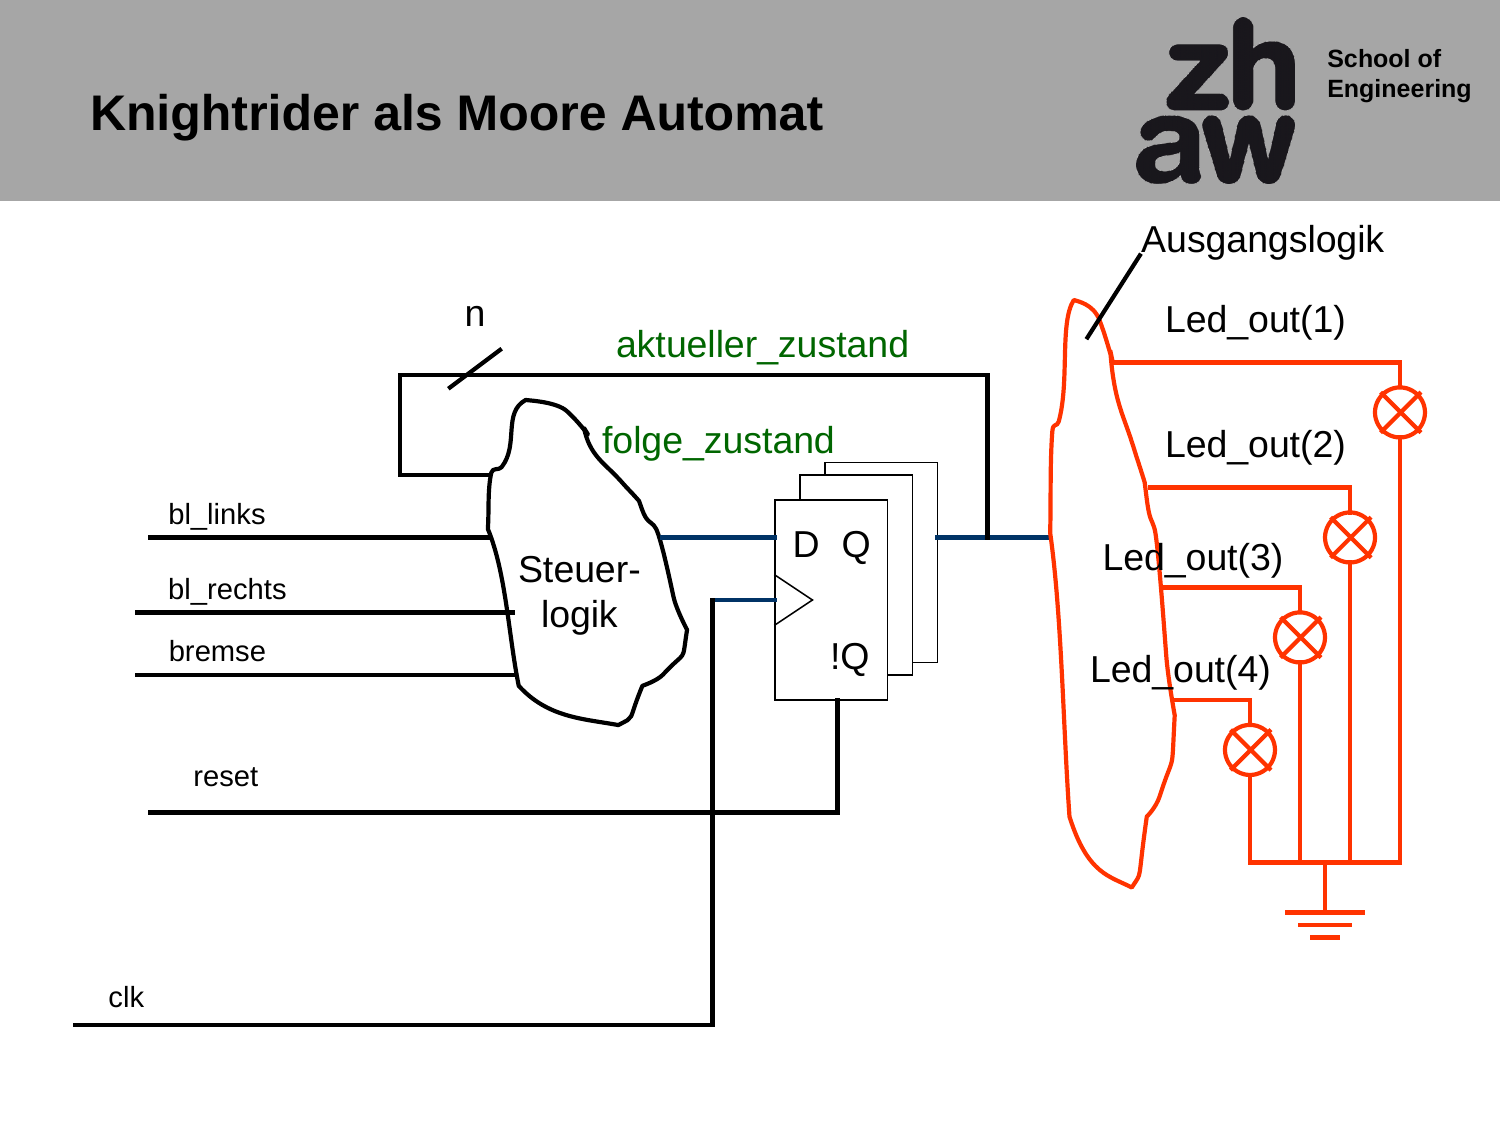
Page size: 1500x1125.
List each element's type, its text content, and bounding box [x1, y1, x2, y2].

text_box folge_zustand [587, 408, 850, 470]
text_box D [774, 512, 838, 573]
text_box bl_rechts [153, 562, 303, 610]
text_box [774, 576, 809, 624]
text_box Ausgangslogik [1126, 206, 1400, 268]
text_box bremse [153, 624, 282, 673]
text_box Led_out(3) [1087, 524, 1299, 586]
text_box Led_out(1) [1150, 287, 1361, 348]
text_box [487, 399, 660, 537]
text_box n [449, 280, 501, 342]
text_box !Q [799, 624, 901, 686]
title Knightrider als Moore Automat [74, 45, 1102, 176]
text_box [511, 643, 686, 726]
text_box Steuer- logik [462, 537, 697, 643]
text_box [774, 462, 938, 700]
text_box [1050, 299, 1175, 888]
text_box reset [178, 749, 274, 801]
text_box clk [93, 970, 160, 1022]
text_box Led_out(2) [1150, 412, 1361, 473]
picture [1136, 17, 1295, 184]
text_box Q [838, 512, 888, 573]
text_box Led_out(4) [1075, 637, 1286, 698]
text_box bl_links [153, 487, 282, 538]
text_box aktueller_zustand [587, 312, 938, 373]
